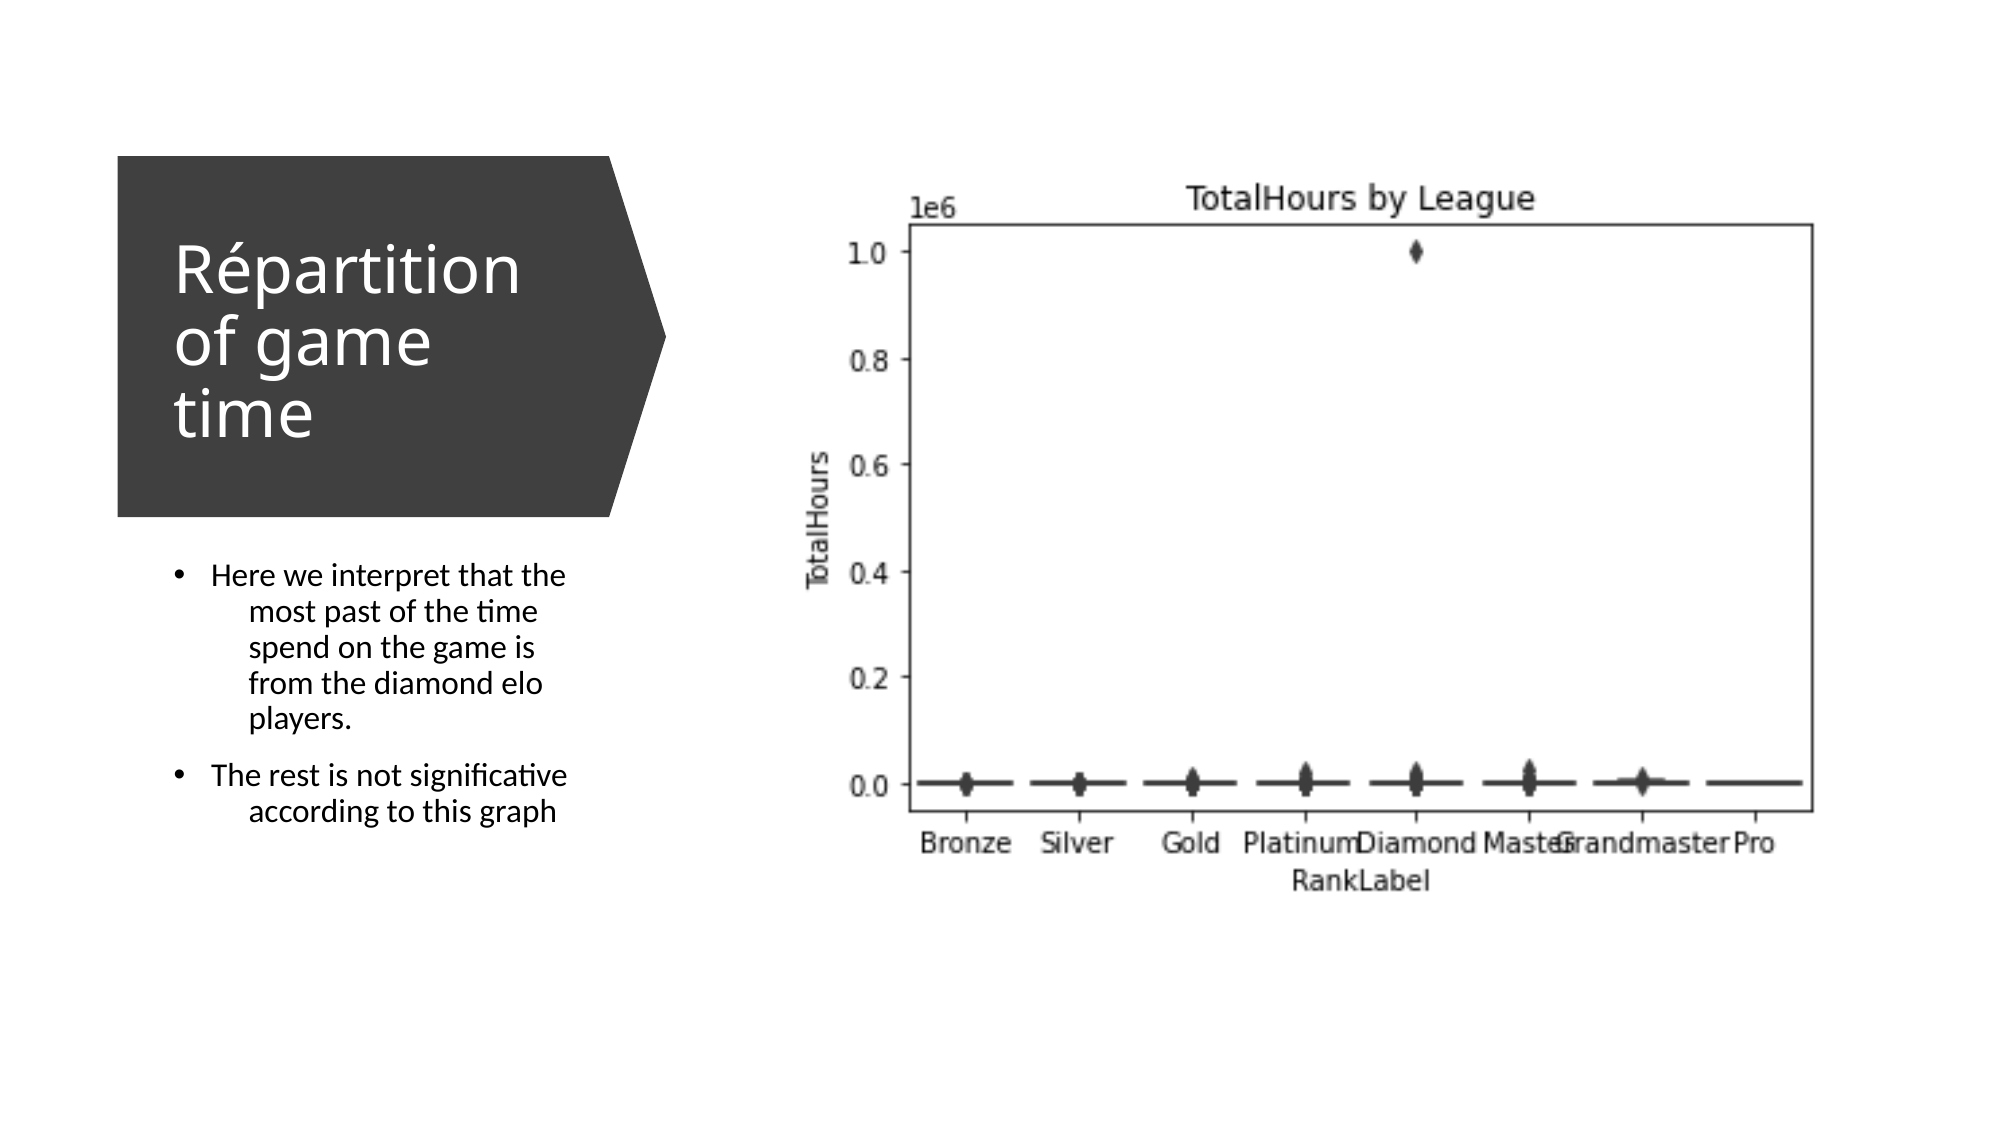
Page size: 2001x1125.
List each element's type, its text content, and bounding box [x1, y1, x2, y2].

picture [764, 157, 1898, 948]
text_box [117, 156, 667, 518]
list Here we interpret that the most past of the time spend on the game is from the diamond elo players. The rest is not significative according to this graph [158, 550, 597, 949]
title Répartition of game time [158, 197, 597, 490]
